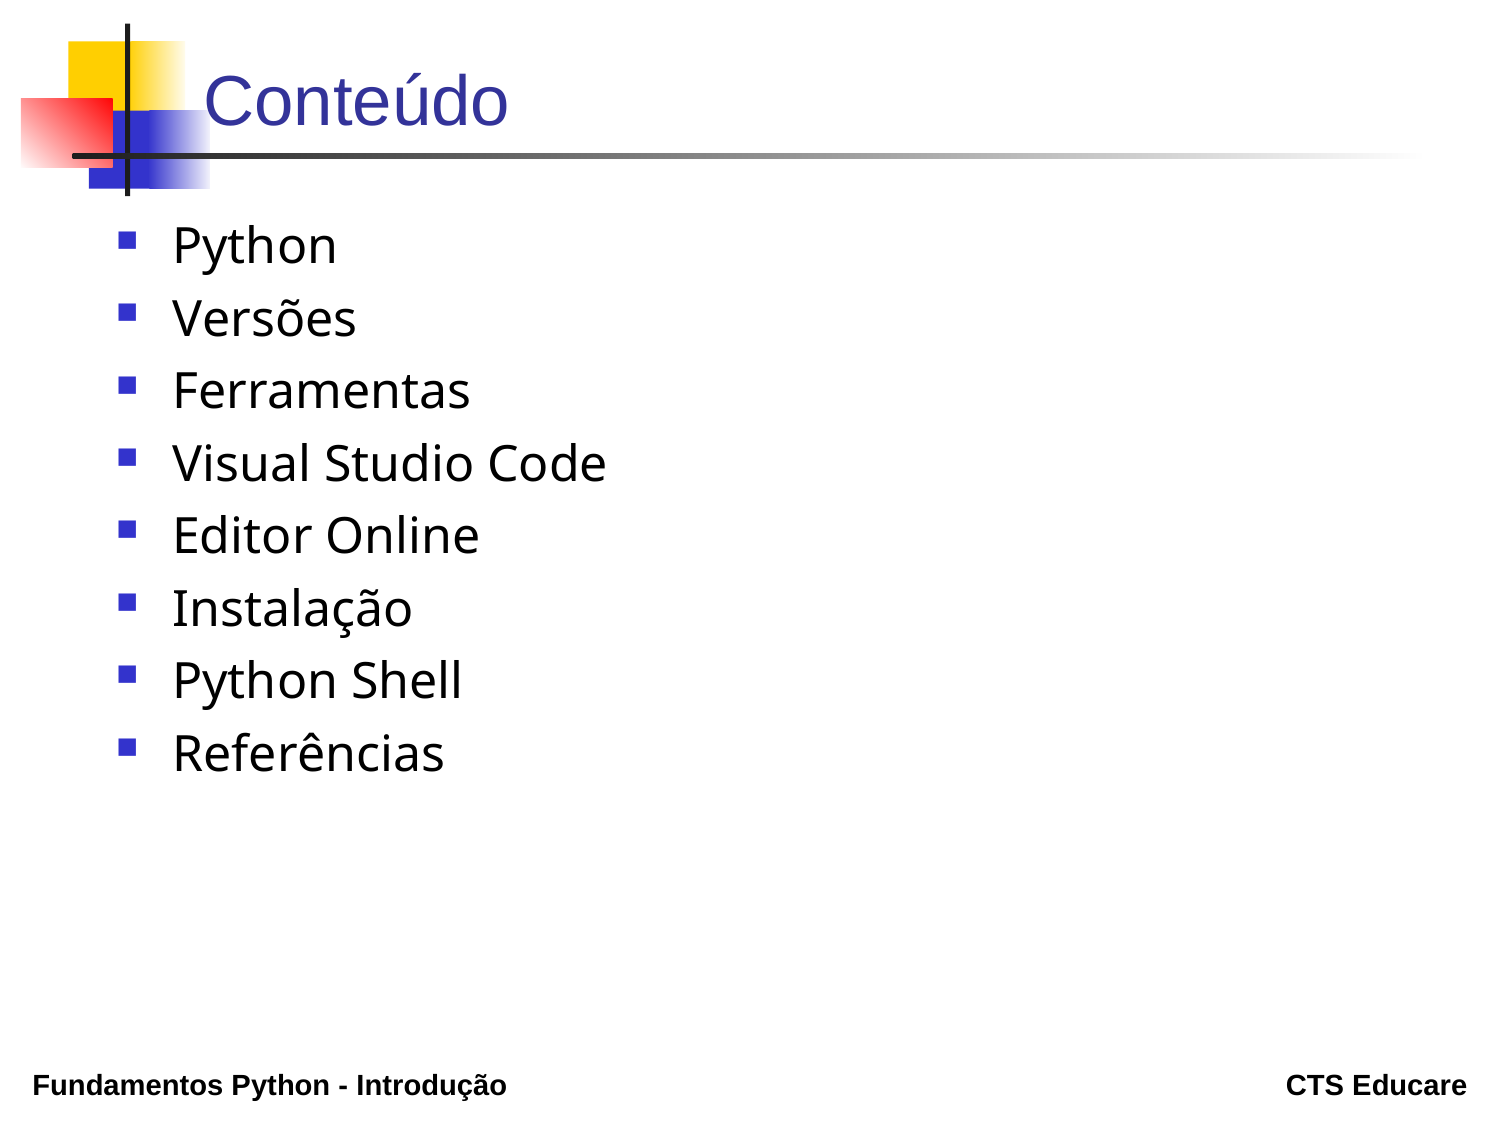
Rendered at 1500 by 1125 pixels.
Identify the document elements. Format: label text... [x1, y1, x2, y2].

list Python Versões Ferramentas Visual Studio Code Editor Online Instalação Python Shell Referências [100, 206, 1447, 1024]
title Conteúdo [188, 46, 1468, 149]
